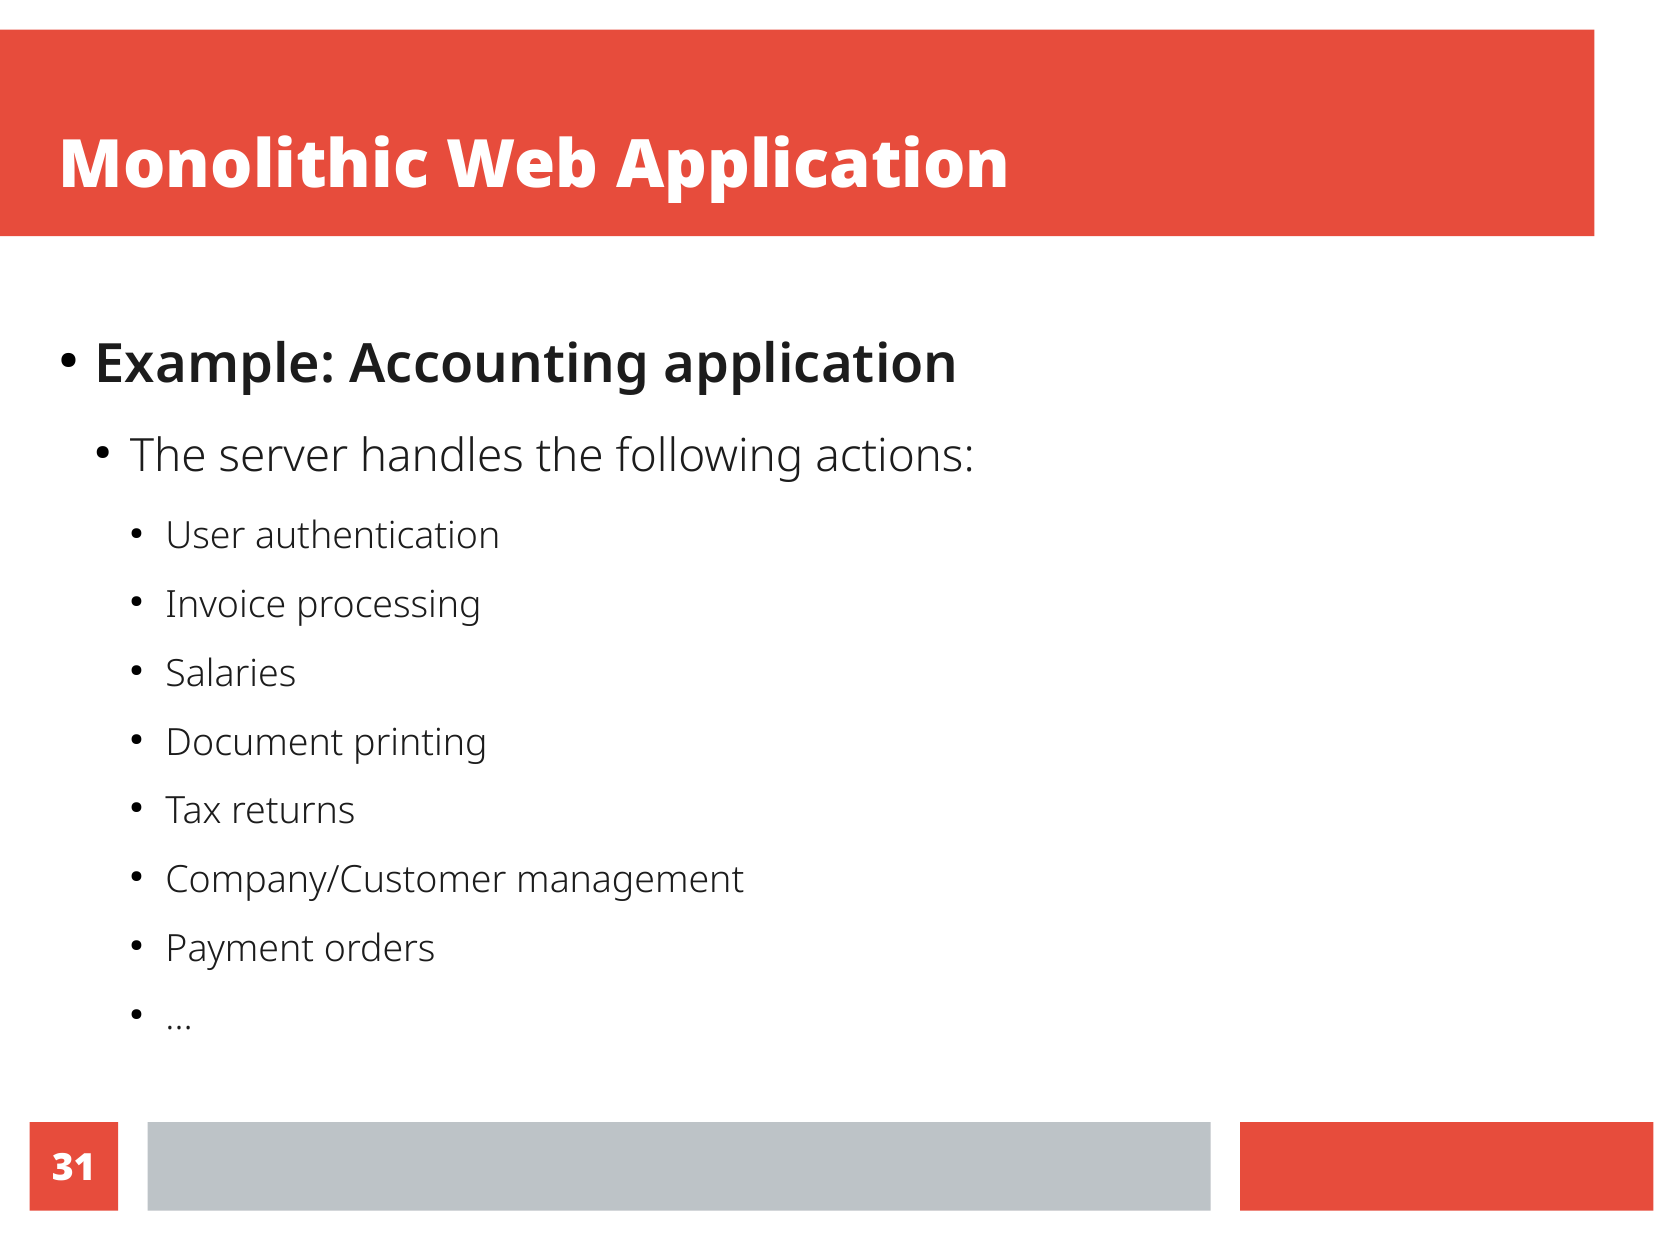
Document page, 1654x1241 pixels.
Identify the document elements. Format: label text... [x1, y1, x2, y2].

list Example: Accounting application The server handles the following actions: User authentication Invoice processing Salaries Document printing Tax returns Company/Customer management Payment orders … [59, 324, 1565, 1093]
title Monolithic Web Application [59, 59, 1595, 207]
